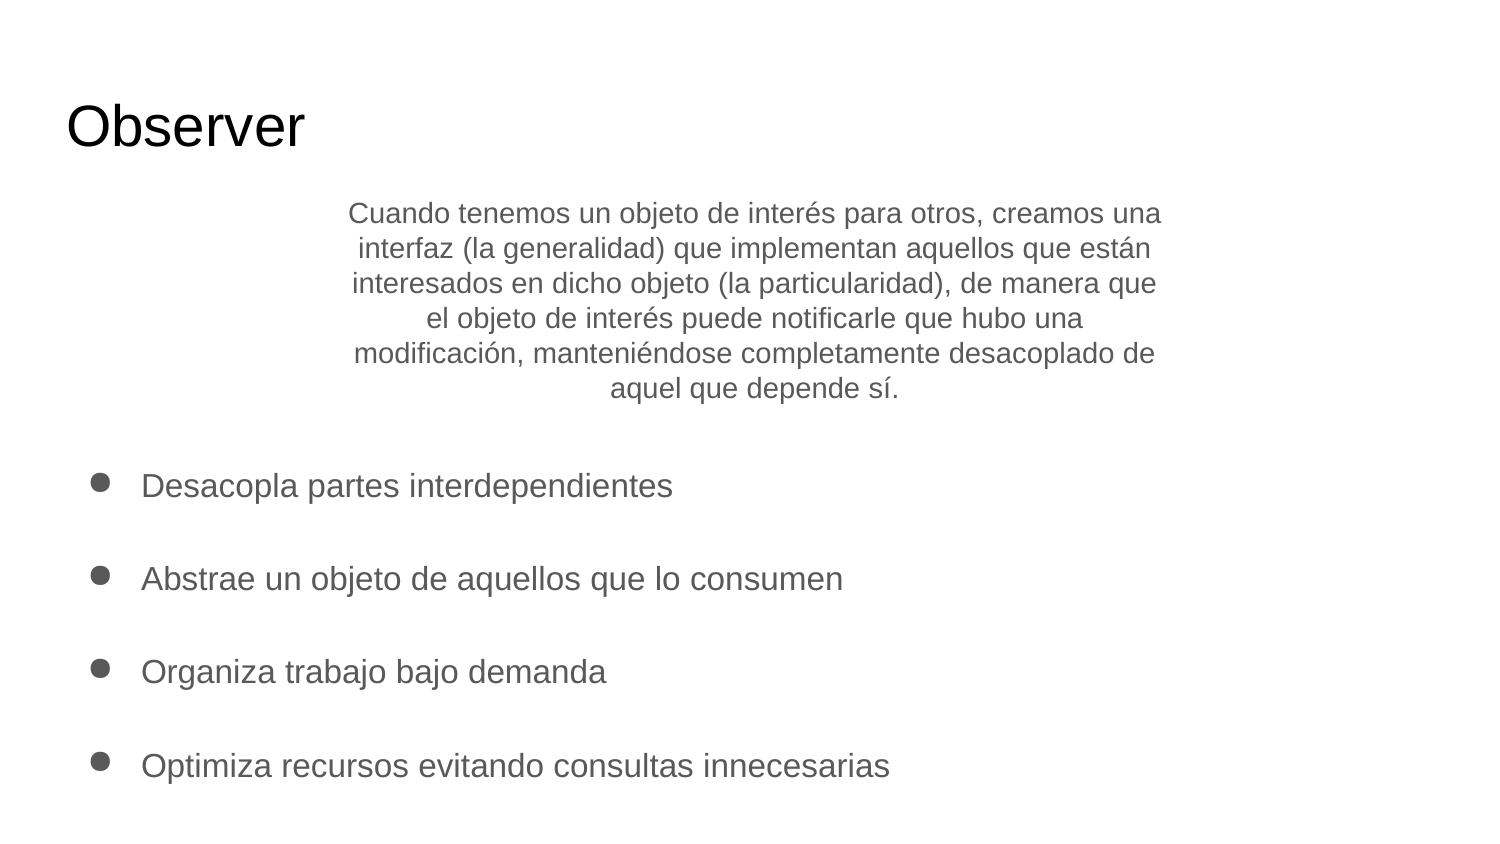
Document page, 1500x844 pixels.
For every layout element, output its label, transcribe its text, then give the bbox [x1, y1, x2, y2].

text_box Cuando tenemos un objeto de interés para otros, creamos una interfaz (la generalidad) que implementan aquellos que están interesados en dicho objeto (la particularidad), de manera que el objeto de interés puede notificarle que hubo una modificación, manteniéndose completamente desacoplado de aquel que depende sí. [329, 179, 1181, 413]
list Desacopla partes interdependientes Abstrae un objeto de aquellos que lo consumen Organiza trabajo bajo demanda Optimiza recursos evitando consultas innecesarias [51, 429, 1449, 714]
title Observer [51, 72, 1449, 167]
